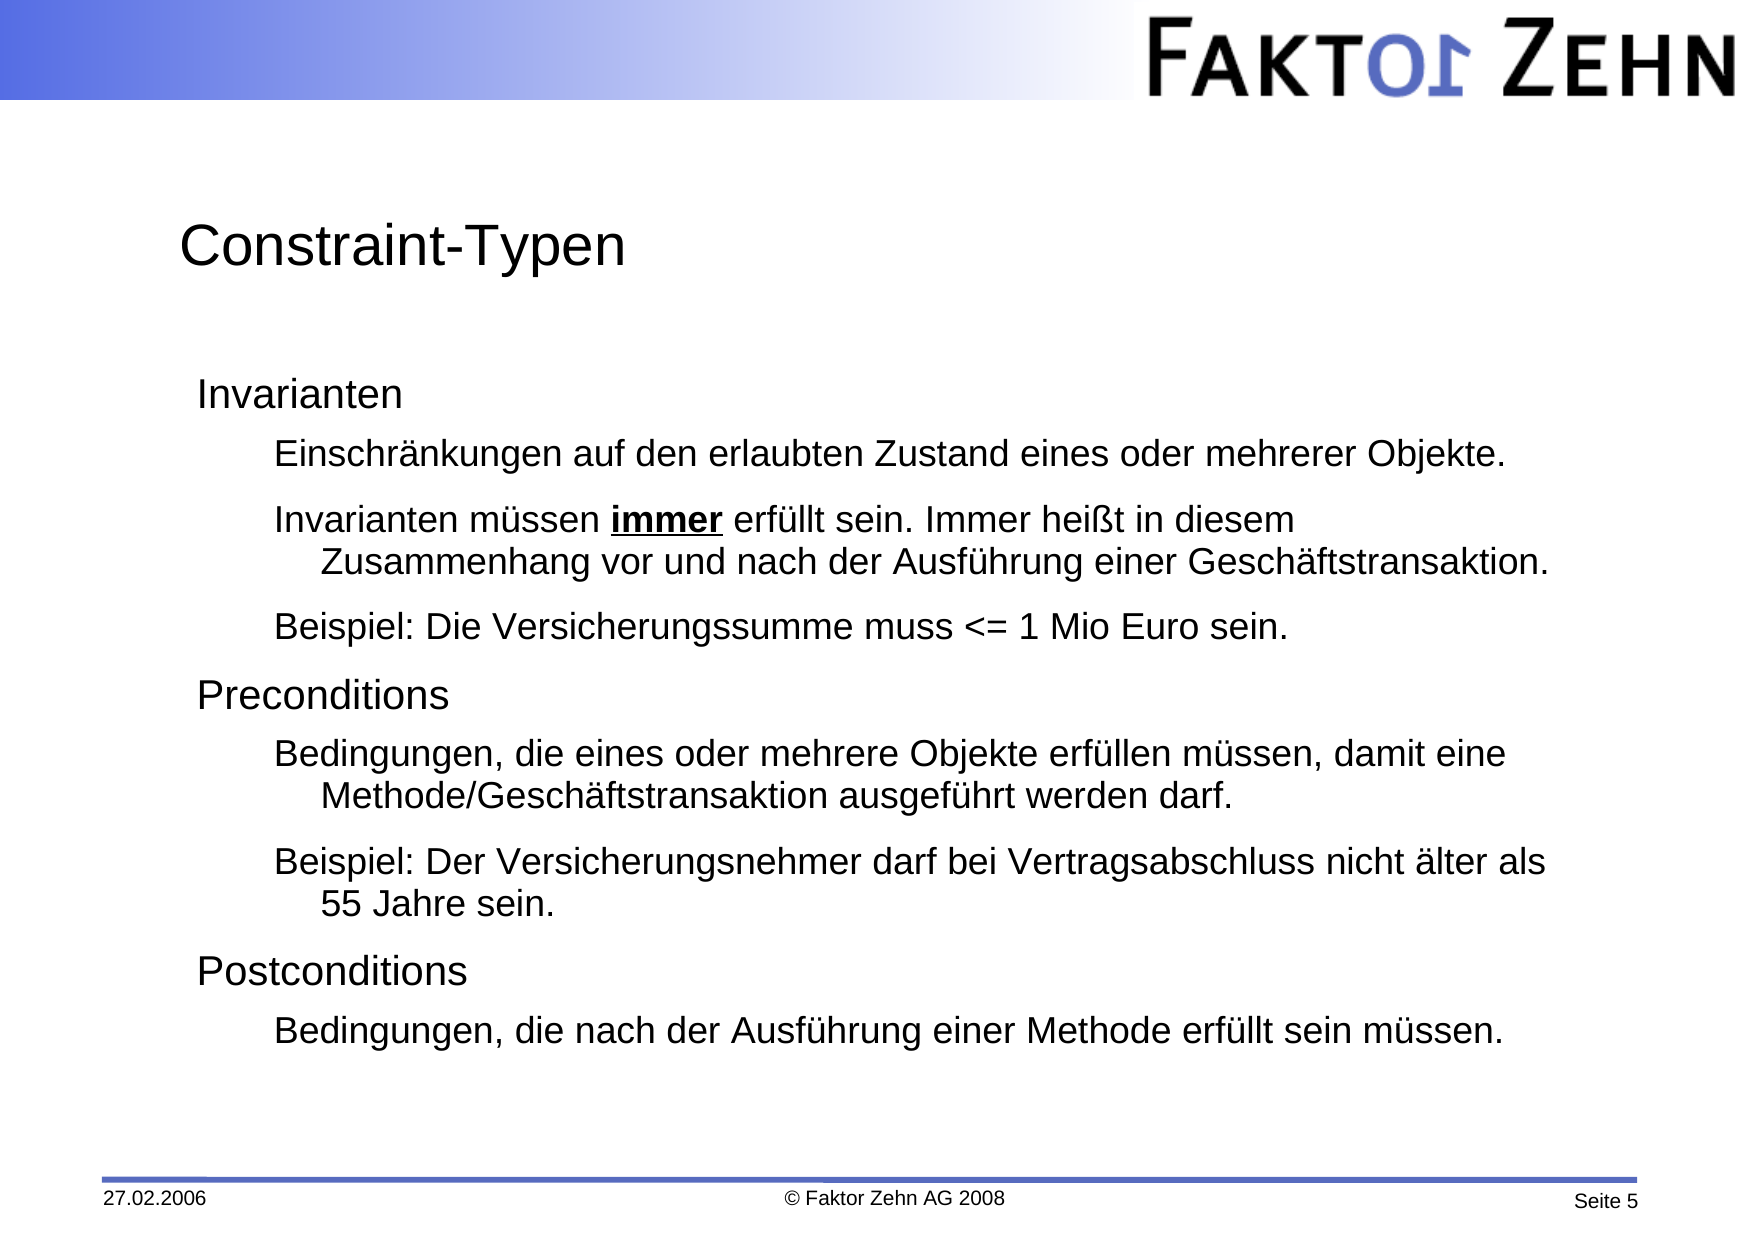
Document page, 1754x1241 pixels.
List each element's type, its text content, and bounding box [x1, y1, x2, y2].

list Invarianten Einschränkungen auf den erlaubten Zustand eines oder mehrerer Objekte. Invarianten müssen immer erfüllt sein. Immer heißt in diesem Zusammenhang vor und nach der Ausführung einer Geschäftstransaktion. Beispiel: Die Versicherungssumme muss <= 1 Mio Euro sein. Preconditions Bedingungen, die eines oder mehrere Objekte erfüllen müssen, damit eine Methode/Geschäftstransaktion ausgeführt werden darf. Beispiel: Der Versicherungsnehmer darf bei Vertragsabschluss nicht älter als 55 Jahre sein. Postconditions Bedingungen, die nach der Ausführung einer Methode erfüllt sein müssen. [179, 371, 1576, 1078]
picture [1133, 2, 1749, 105]
title Constraint-Typen [179, 142, 1576, 349]
